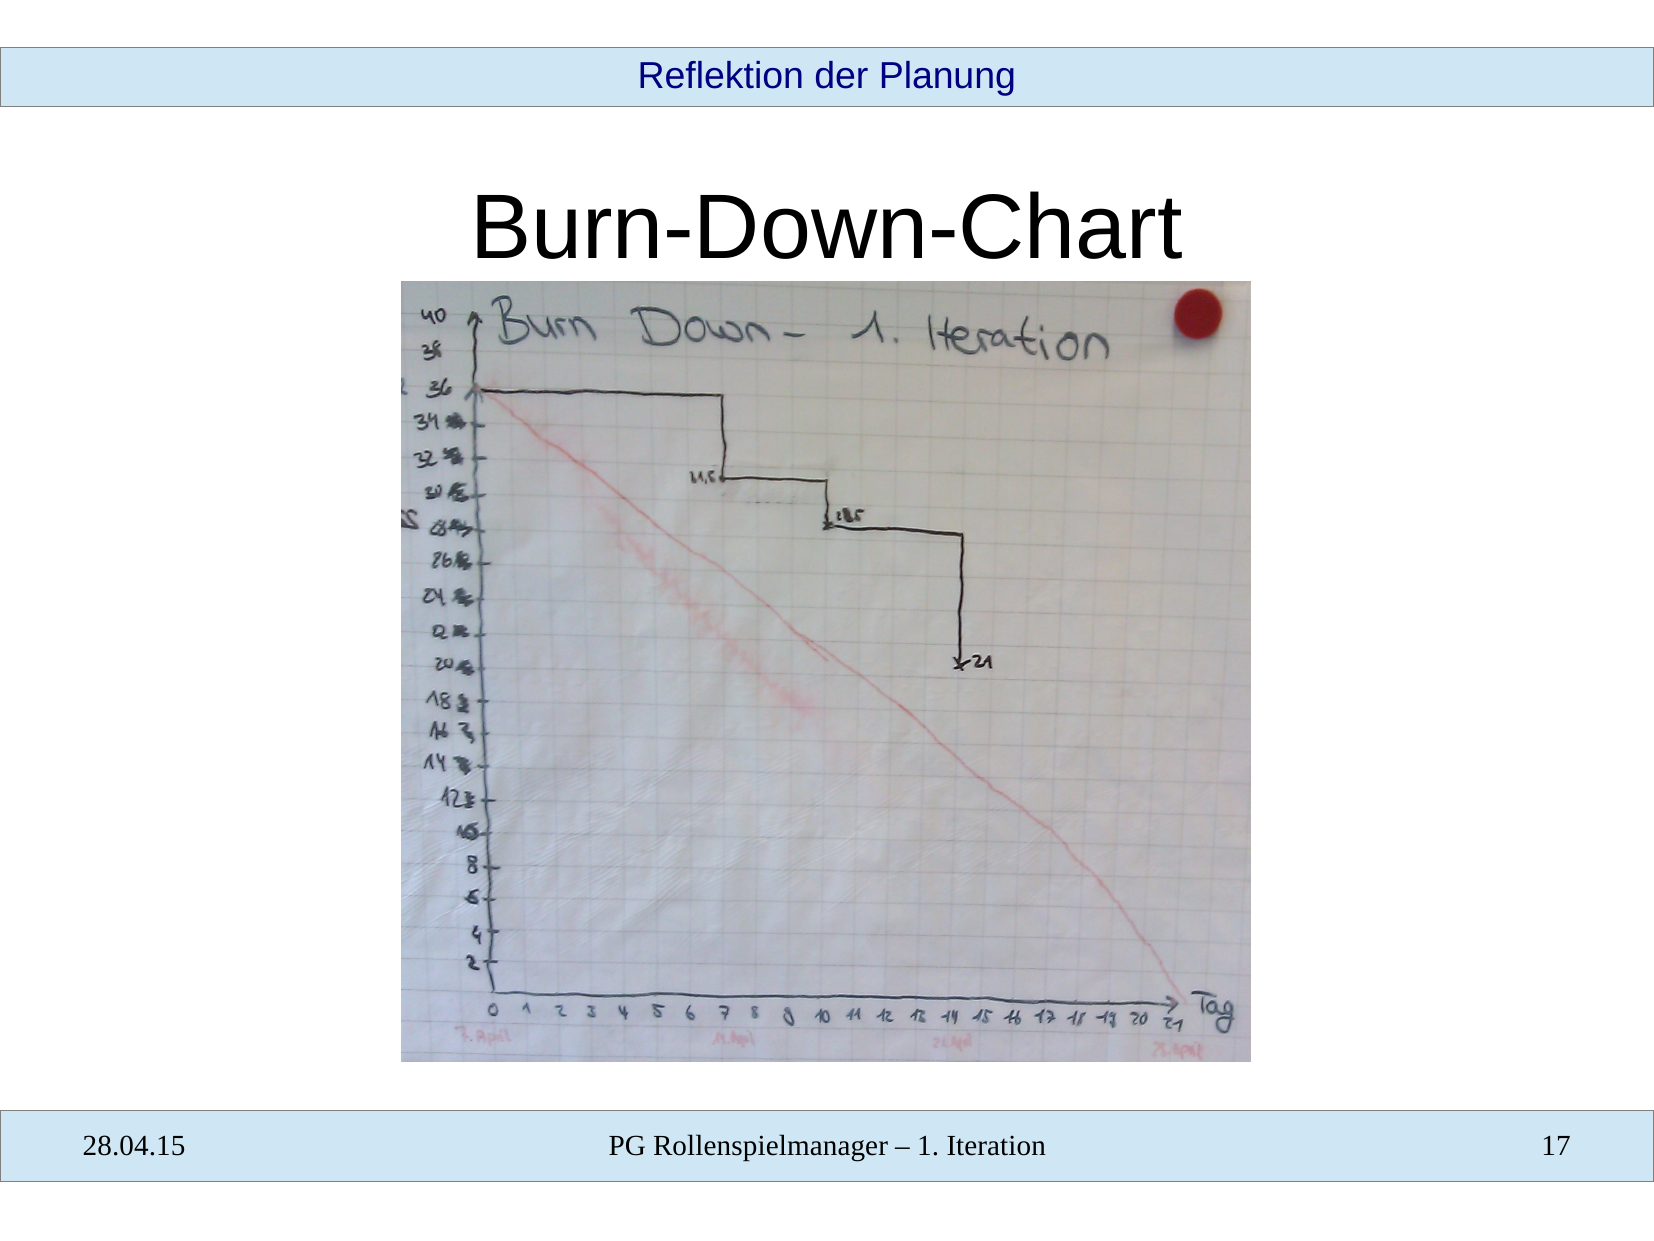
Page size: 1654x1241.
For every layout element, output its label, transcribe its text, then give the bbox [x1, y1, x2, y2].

picture [401, 281, 1251, 1062]
text_box Reflektion der Planung [0, 47, 1654, 105]
title Burn-Down-Chart [82, 123, 1571, 331]
